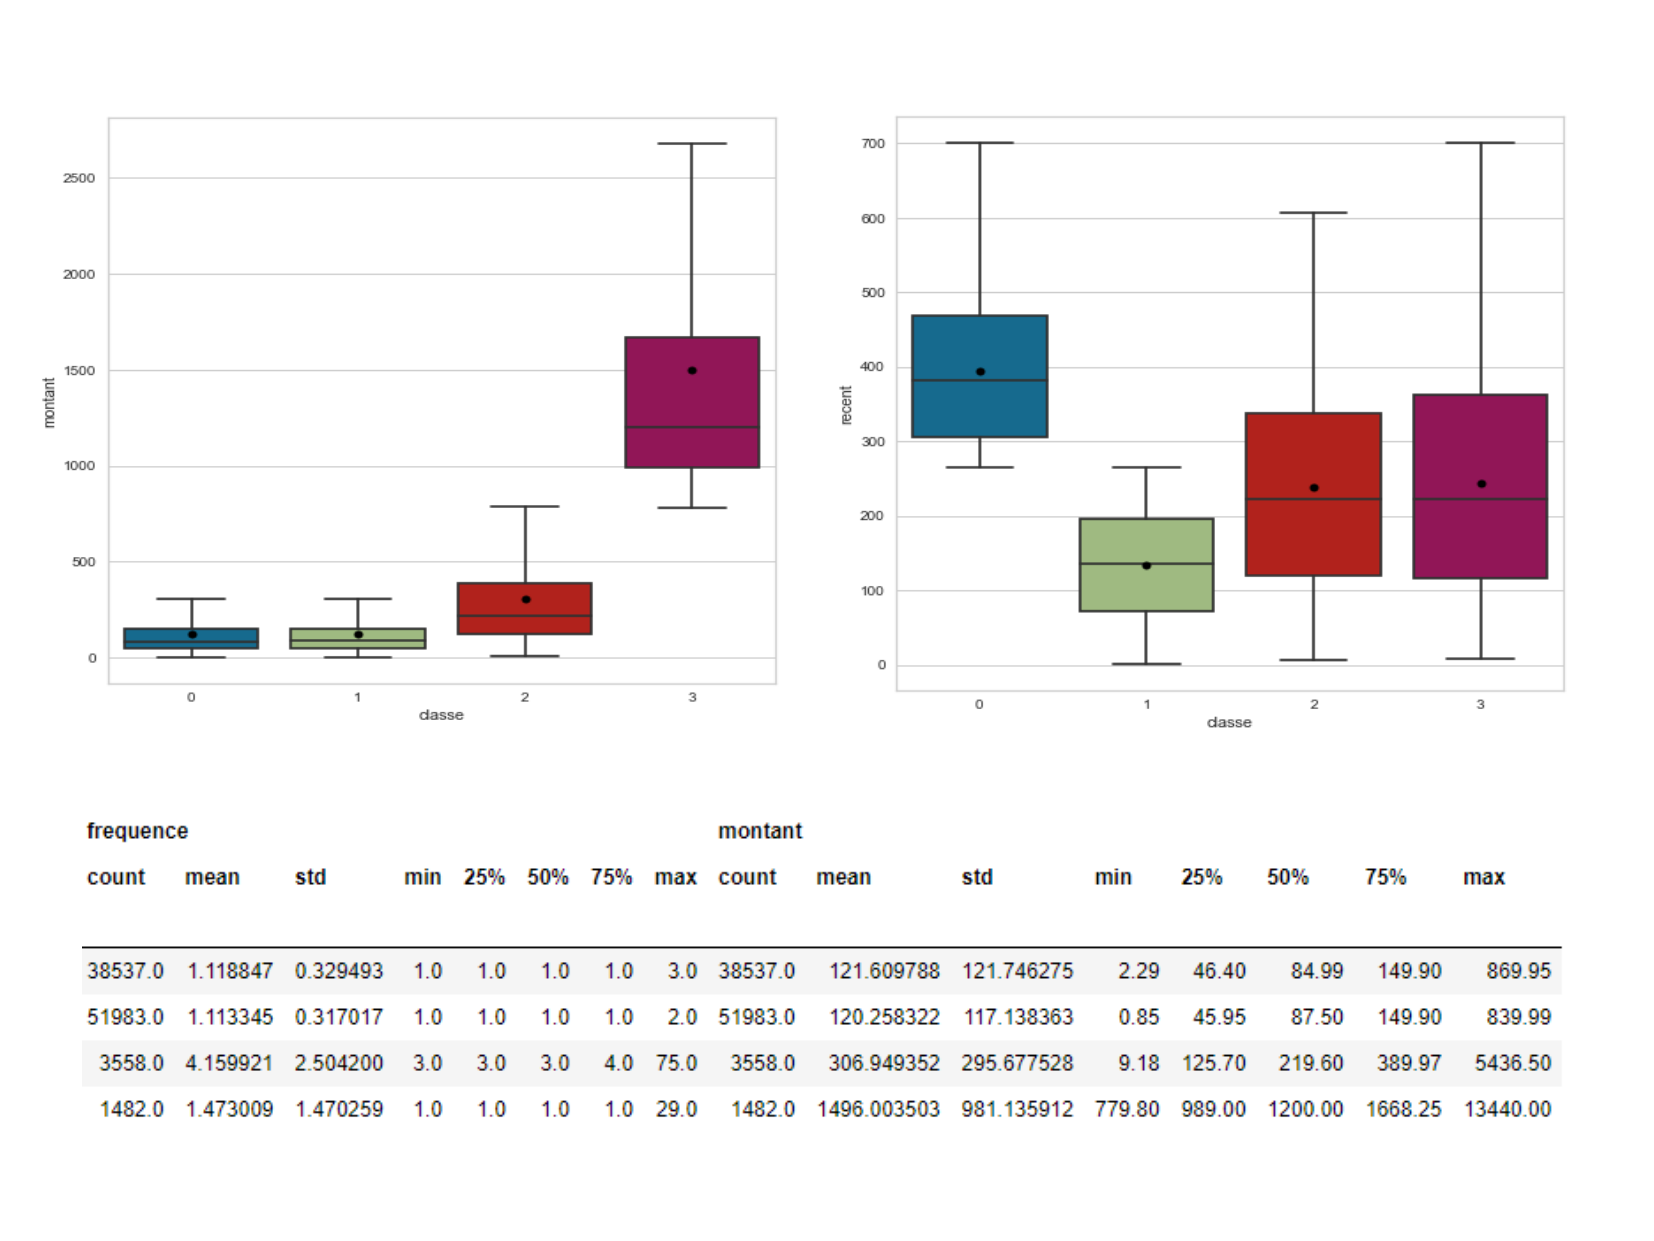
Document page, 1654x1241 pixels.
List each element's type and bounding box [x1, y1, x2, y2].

picture [82, 814, 1571, 1133]
picture [826, 106, 1601, 742]
picture [35, 106, 792, 733]
